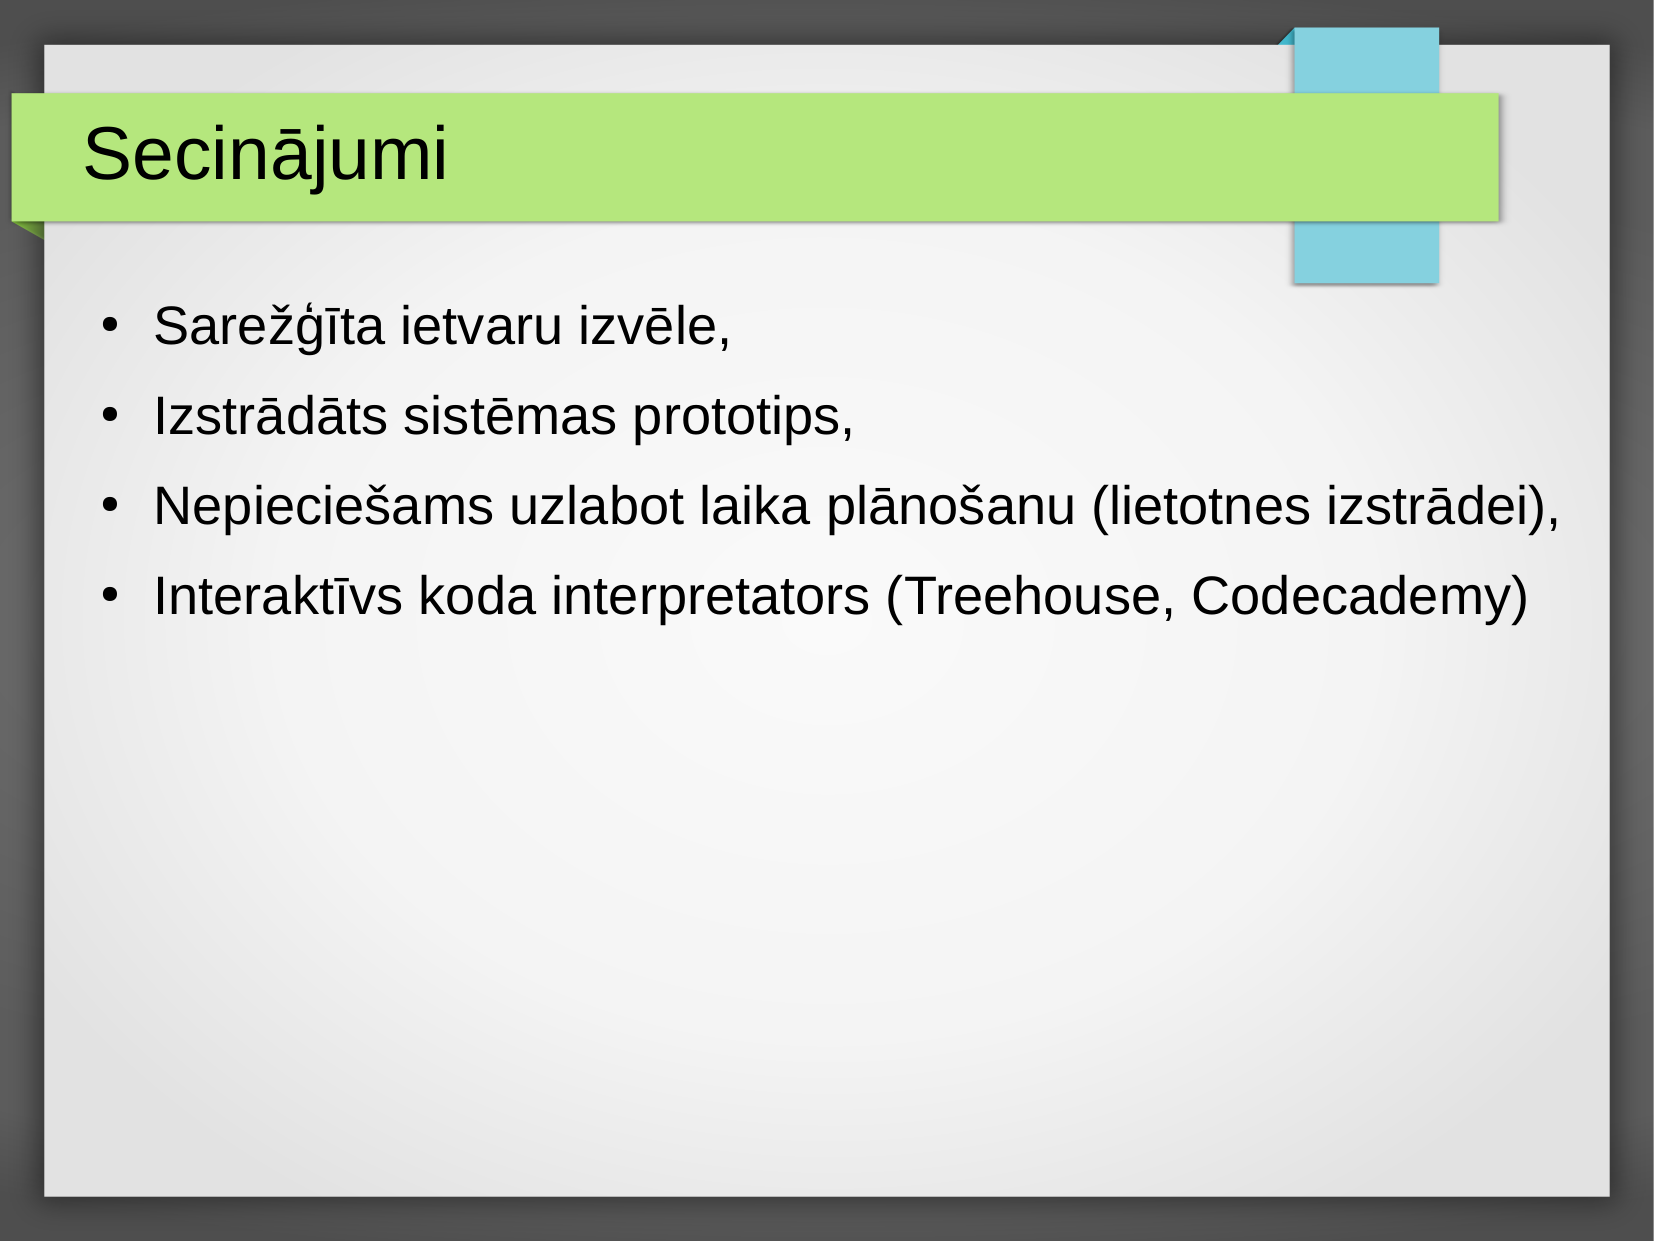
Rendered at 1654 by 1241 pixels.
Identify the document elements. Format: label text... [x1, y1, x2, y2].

list Sarežģīta ietvaru izvēle, Izstrādāts sistēmas prototips, Nepieciešams uzlabot laika plānošanu (lietotnes izstrādei), Interaktīvs koda interpretators (Treehouse, Codecademy) [82, 295, 1571, 1015]
picture [0, 0, 1654, 1241]
title Secinājumi [82, 94, 1264, 213]
